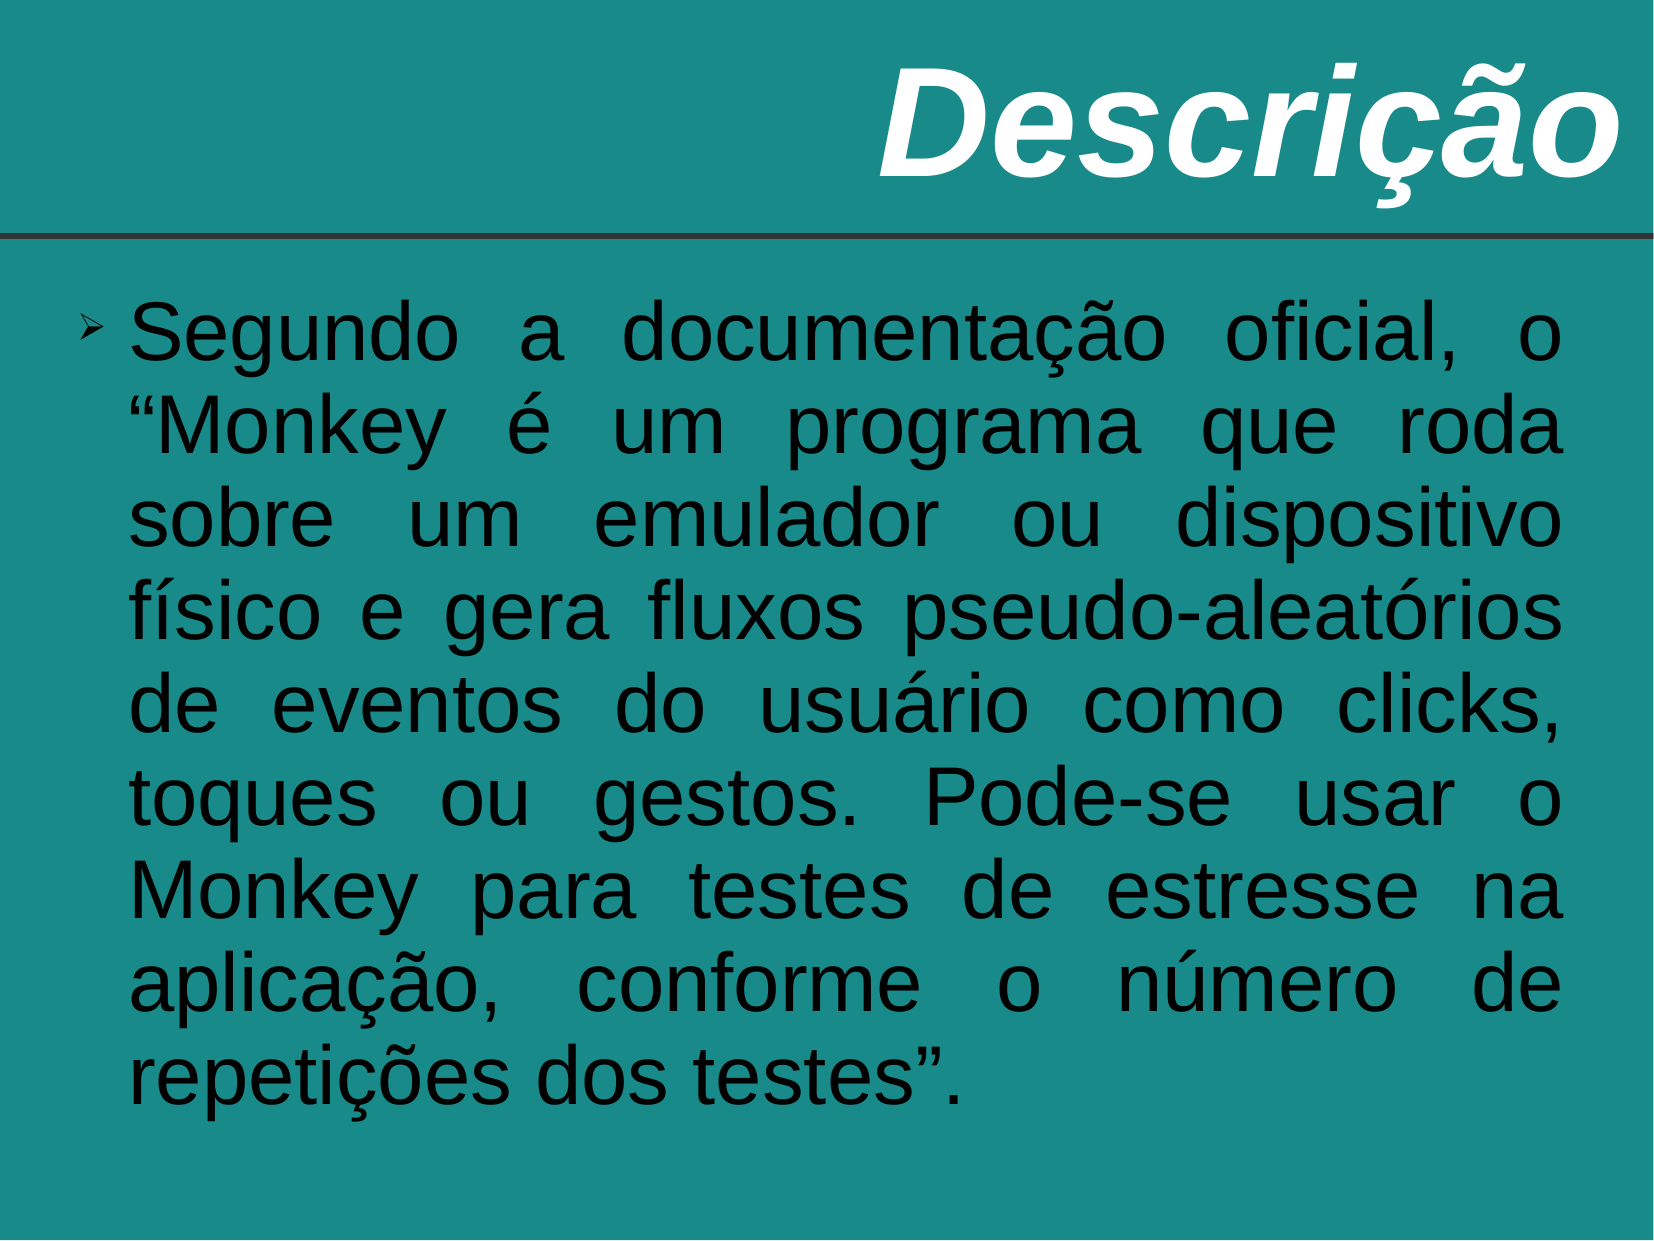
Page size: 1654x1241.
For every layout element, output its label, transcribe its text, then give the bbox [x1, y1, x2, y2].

text_box [0, 0, 1654, 233]
text_box Segundo a documentação oficial, o “Monkey é um programa que roda sobre um emulador ou dispositivo físico e gera fluxos pseudo-aleatórios de eventos do usuário como clicks, toques ou gestos. Pode-se usar o Monkey para testes de estresse na aplicação, conforme o número de repetições dos testes”. [77, 284, 1565, 1124]
text_box [0, 239, 1654, 1241]
text_box Descrição [15, 27, 1640, 218]
